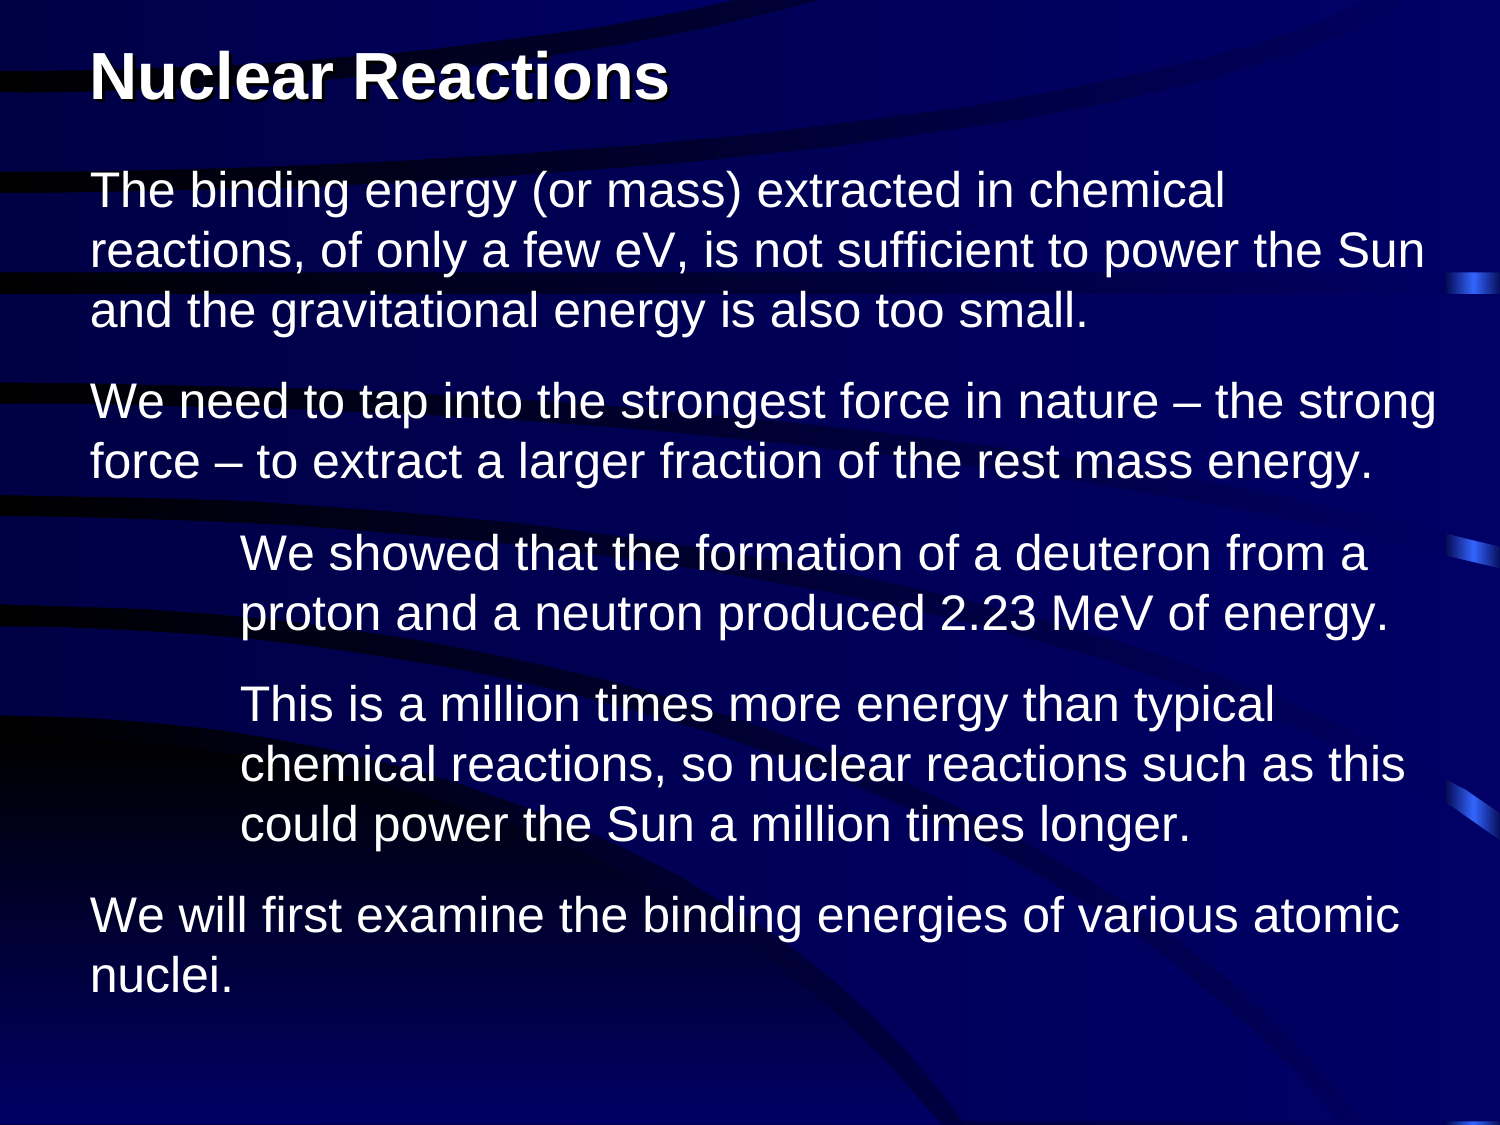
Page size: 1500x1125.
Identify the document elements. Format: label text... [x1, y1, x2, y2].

text_box The binding energy (or mass) extracted in chemical reactions, of only a few eV, is not sufficient to power the Sun and the gravitational energy is also too small. We need to tap into the strongest force in nature – the strong force – to extract a larger fraction of the rest mass energy. We showed that the formation of a deuteron from a proton and a neutron produced 2.23 MeV of energy. This is a million times more energy than typical chemical reactions, so nuclear reactions such as this could power the Sun a million times longer. We will first examine the binding energies of various atomic nuclei. [74, 149, 1463, 1102]
text_box Nuclear Reactions [75, 24, 1413, 121]
